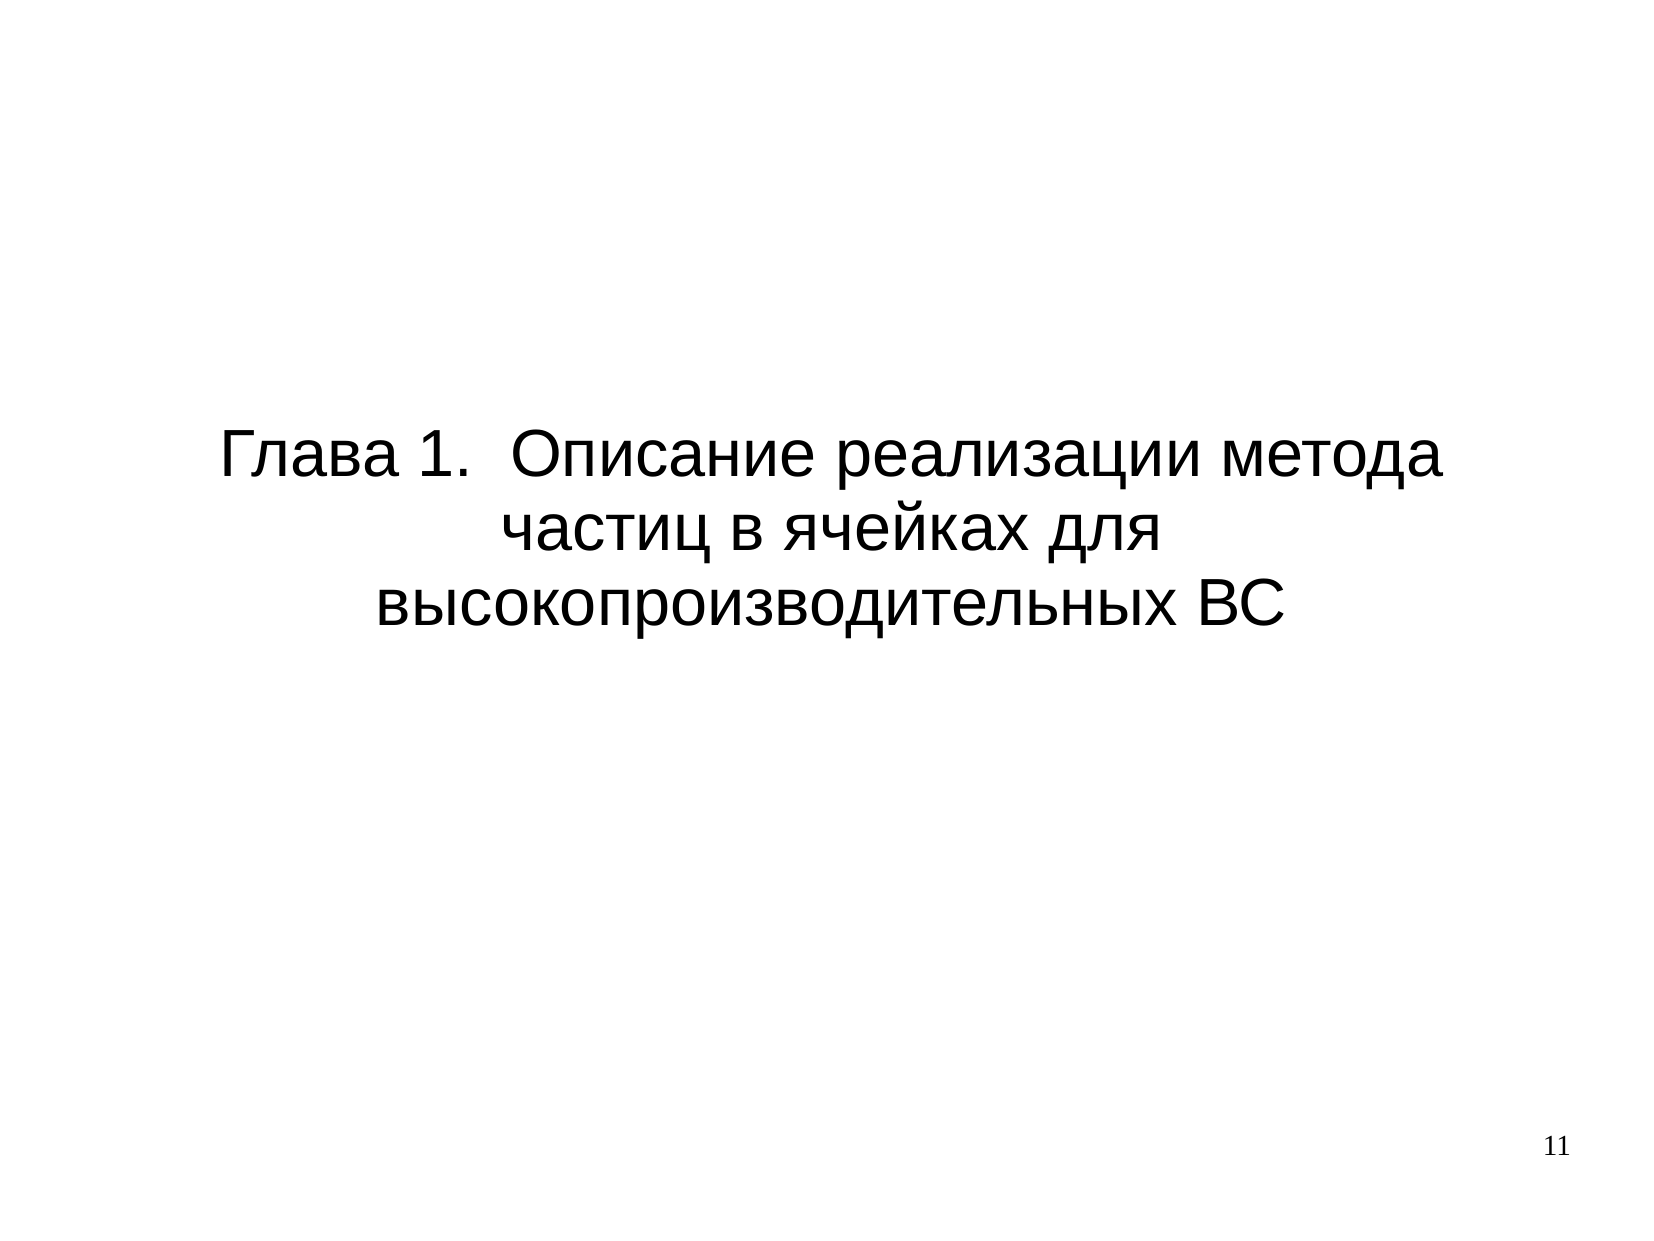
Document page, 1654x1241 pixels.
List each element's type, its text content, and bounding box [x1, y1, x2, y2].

text_box Глава 1. Описание реализации метода частиц в ячейках для высокопроизводительных ВС [101, 408, 1562, 648]
